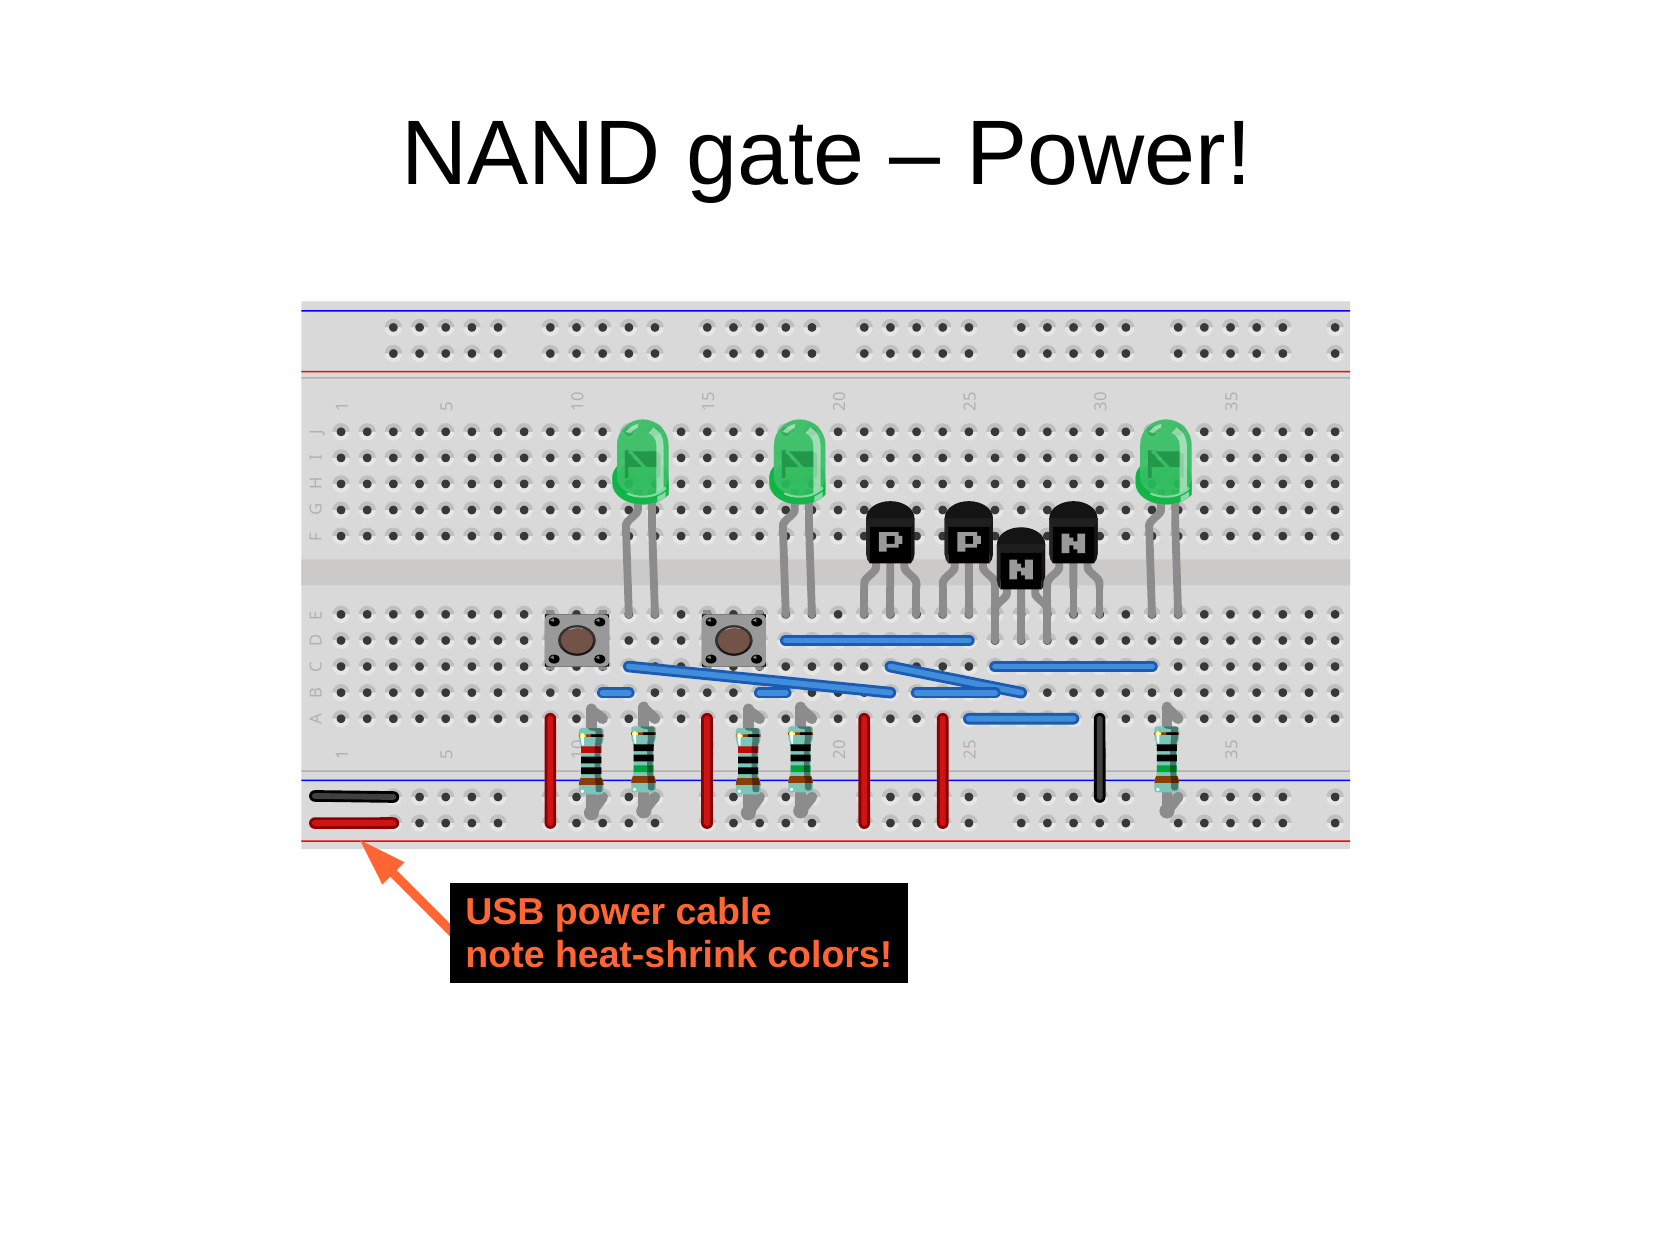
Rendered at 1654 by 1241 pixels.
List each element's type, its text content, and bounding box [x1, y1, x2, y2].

text_box USB power cable note heat-shrink colors! [450, 883, 908, 983]
picture [300, 300, 1351, 851]
title NAND gate – Power! [82, 49, 1571, 257]
